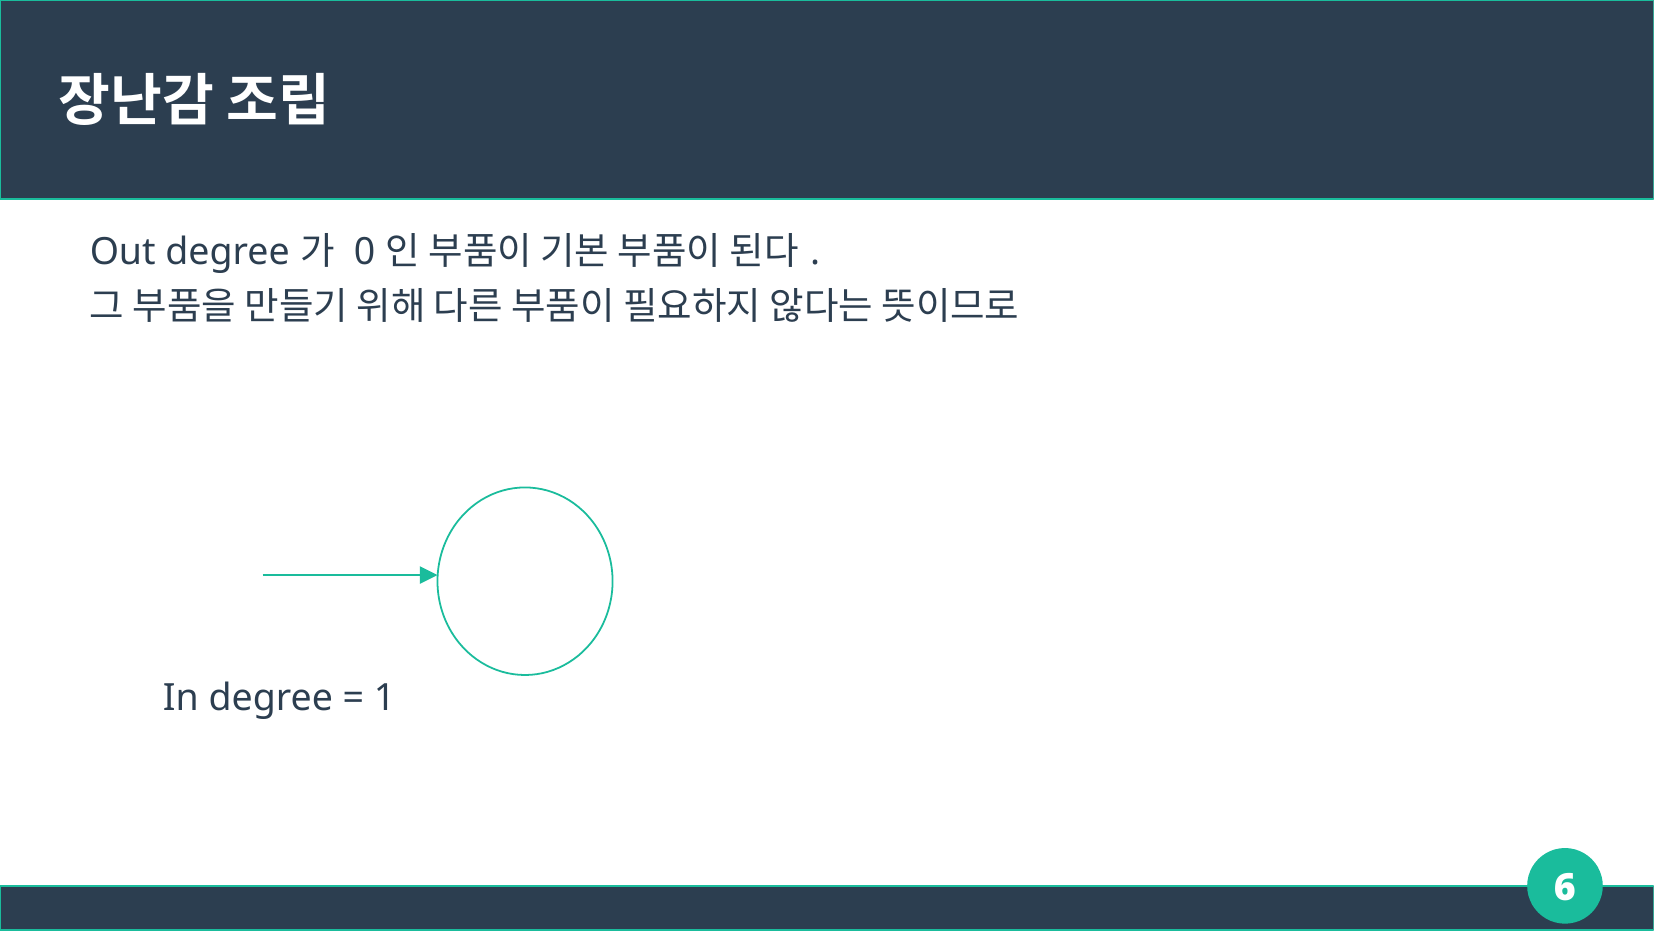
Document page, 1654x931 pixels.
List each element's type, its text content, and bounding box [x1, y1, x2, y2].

text_box In degree = 1 [148, 637, 413, 755]
title 장난감 조립 [59, 37, 1595, 156]
text_box [437, 487, 613, 676]
text_box Out degree가 0인 부품이 기본 부품이 된다. 그 부품을 만들기 위해 다른 부품이 필요하지 않다는 뜻이므로 [75, 213, 1126, 392]
